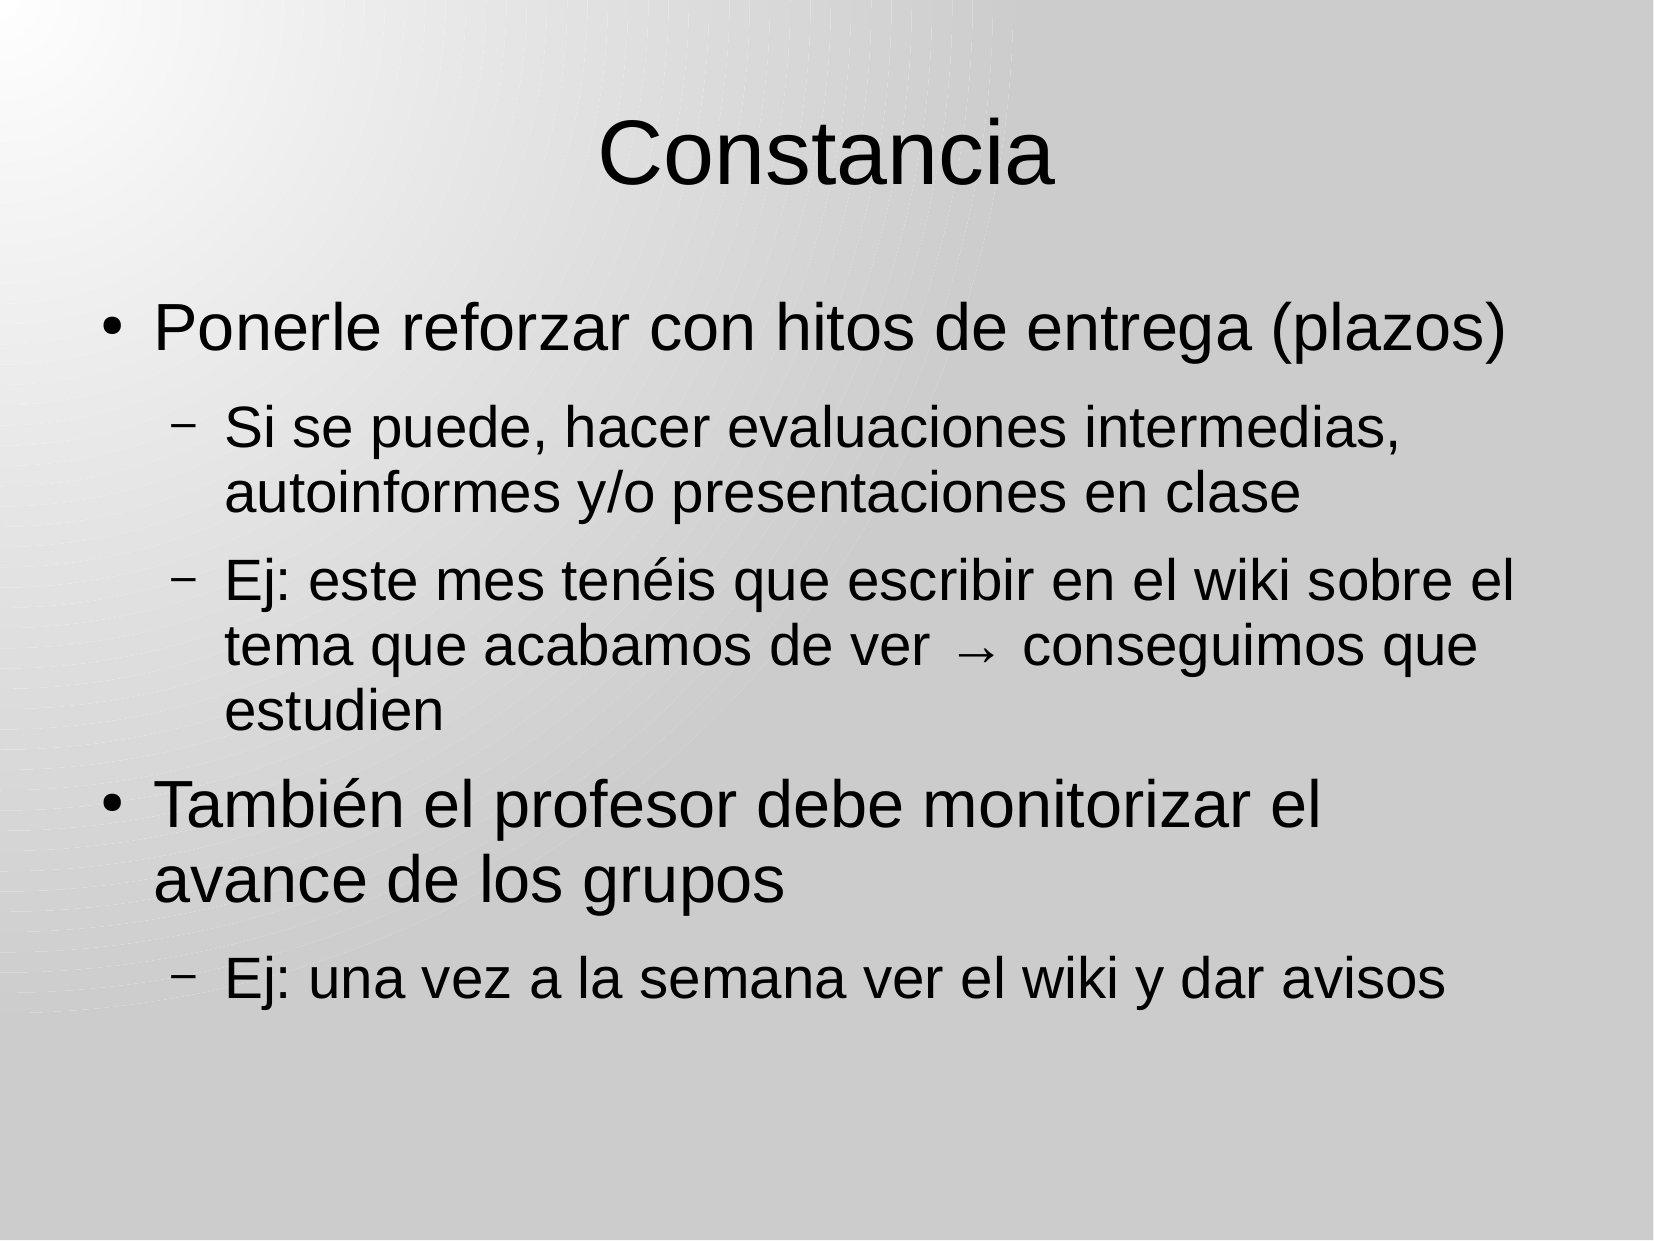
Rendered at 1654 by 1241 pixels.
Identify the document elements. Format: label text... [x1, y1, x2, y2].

title Constancia [82, 49, 1571, 257]
list Ponerle reforzar con hitos de entrega (plazos) Si se puede, hacer evaluaciones intermedias, autoinformes y/o presentaciones en clase Ej: este mes tenéis que escribir en el wiki sobre el tema que acabamos de ver → conseguimos que estudien También el profesor debe monitorizar el avance de los grupos Ej: una vez a la semana ver el wiki y dar avisos [82, 290, 1538, 1109]
